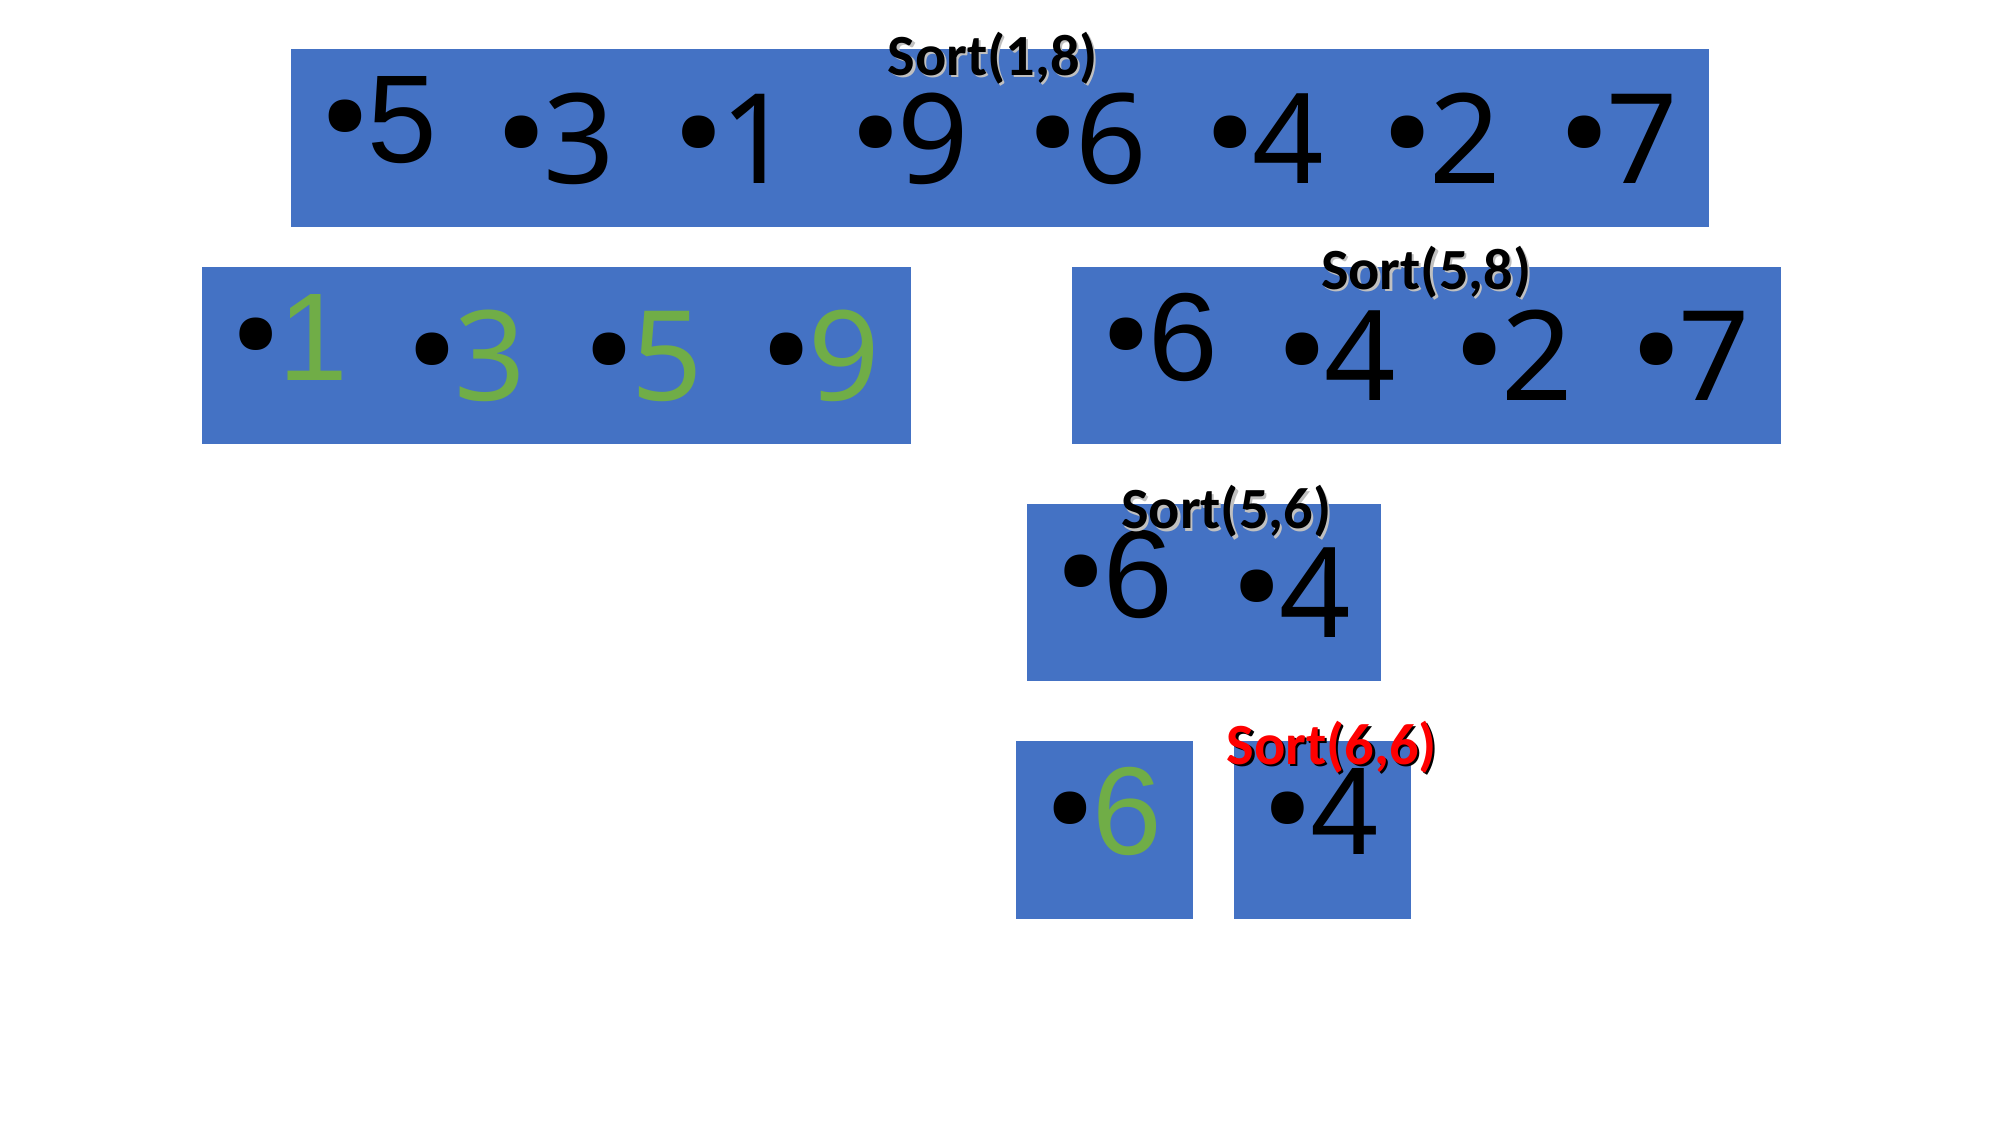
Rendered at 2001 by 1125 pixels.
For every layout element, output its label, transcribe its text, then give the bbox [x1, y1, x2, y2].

text_box Sort(6,6) [1212, 699, 1452, 784]
table_header 2 [1354, 49, 1531, 224]
table_header 6 [1027, 504, 1204, 681]
table_header 4 [1323, 784, 1353, 826]
table_header 9 [733, 267, 911, 444]
table_header 4 [1177, 49, 1354, 227]
table_header 9 [914, 102, 951, 141]
text_box Sort(5,6) [1106, 463, 1347, 548]
table_header 5 [291, 49, 468, 227]
table_header 9 [823, 49, 1000, 227]
text_box Sort(5,8) [1306, 224, 1547, 309]
table_header 6 [1121, 570, 1156, 609]
table_header 6 [1016, 741, 1193, 919]
table_header 5 [556, 267, 733, 444]
table_header 4 [1249, 267, 1426, 444]
table_header 3 [468, 49, 646, 227]
table_header 7 [1531, 49, 1709, 227]
table_header 2 [1426, 267, 1604, 444]
table_header 6 [1093, 136, 1130, 175]
table_header 1 [646, 49, 823, 227]
table_header 1 [202, 267, 379, 444]
table_header 4 [1293, 559, 1325, 607]
table_header 6 [1072, 267, 1249, 444]
table_header 6 [1000, 49, 1177, 227]
table_header 3 [379, 267, 556, 444]
table_header 4 [1234, 784, 1411, 919]
text_box Sort(1,8) [873, 9, 1113, 94]
table_header 7 [1604, 267, 1781, 444]
table_header 4 [1204, 504, 1381, 681]
